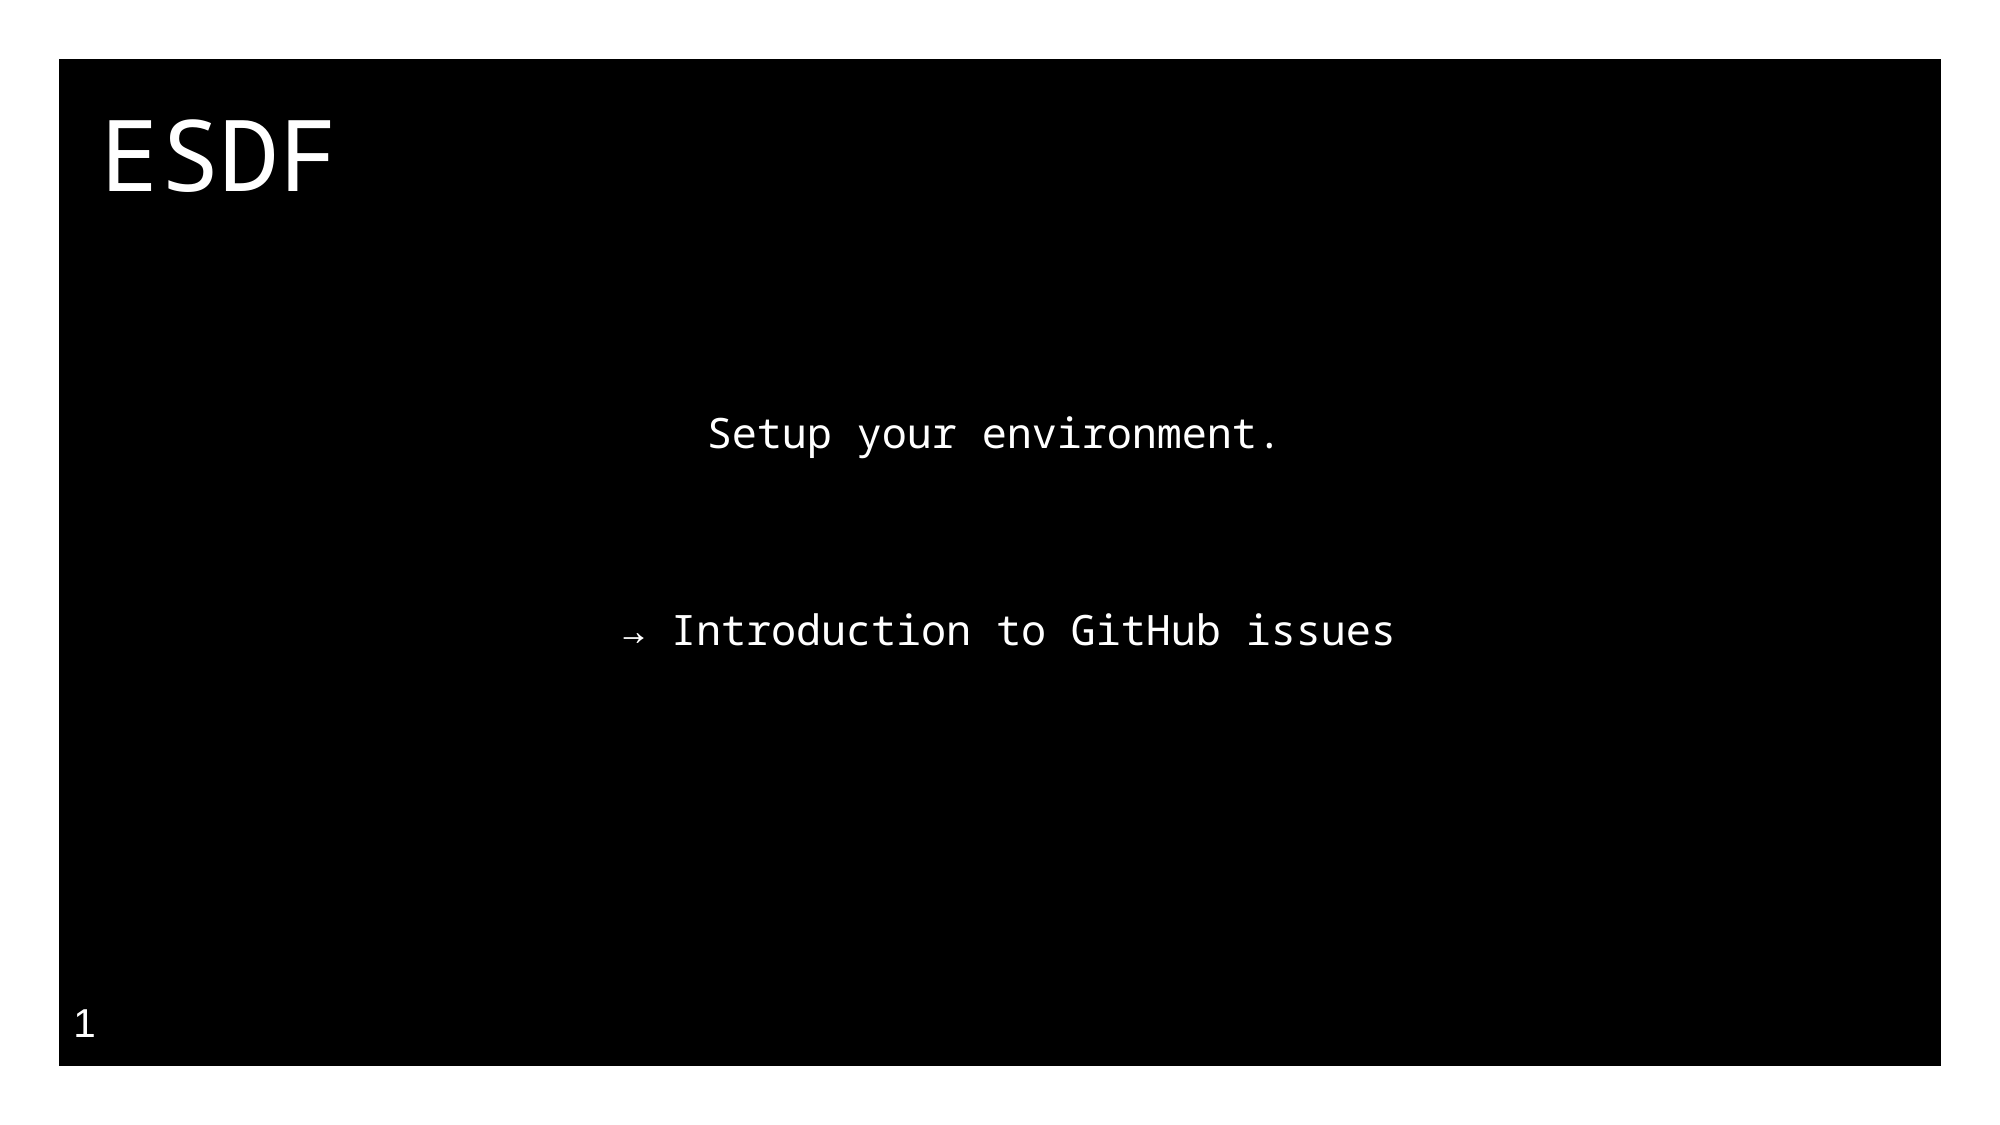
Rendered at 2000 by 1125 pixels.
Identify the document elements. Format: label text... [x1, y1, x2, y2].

title ESDF [100, 0, 515, 396]
text_box 1 [58, 992, 773, 1070]
subtitle Setup your environment. → Introduction to GitHub issues [546, 96, 1443, 989]
